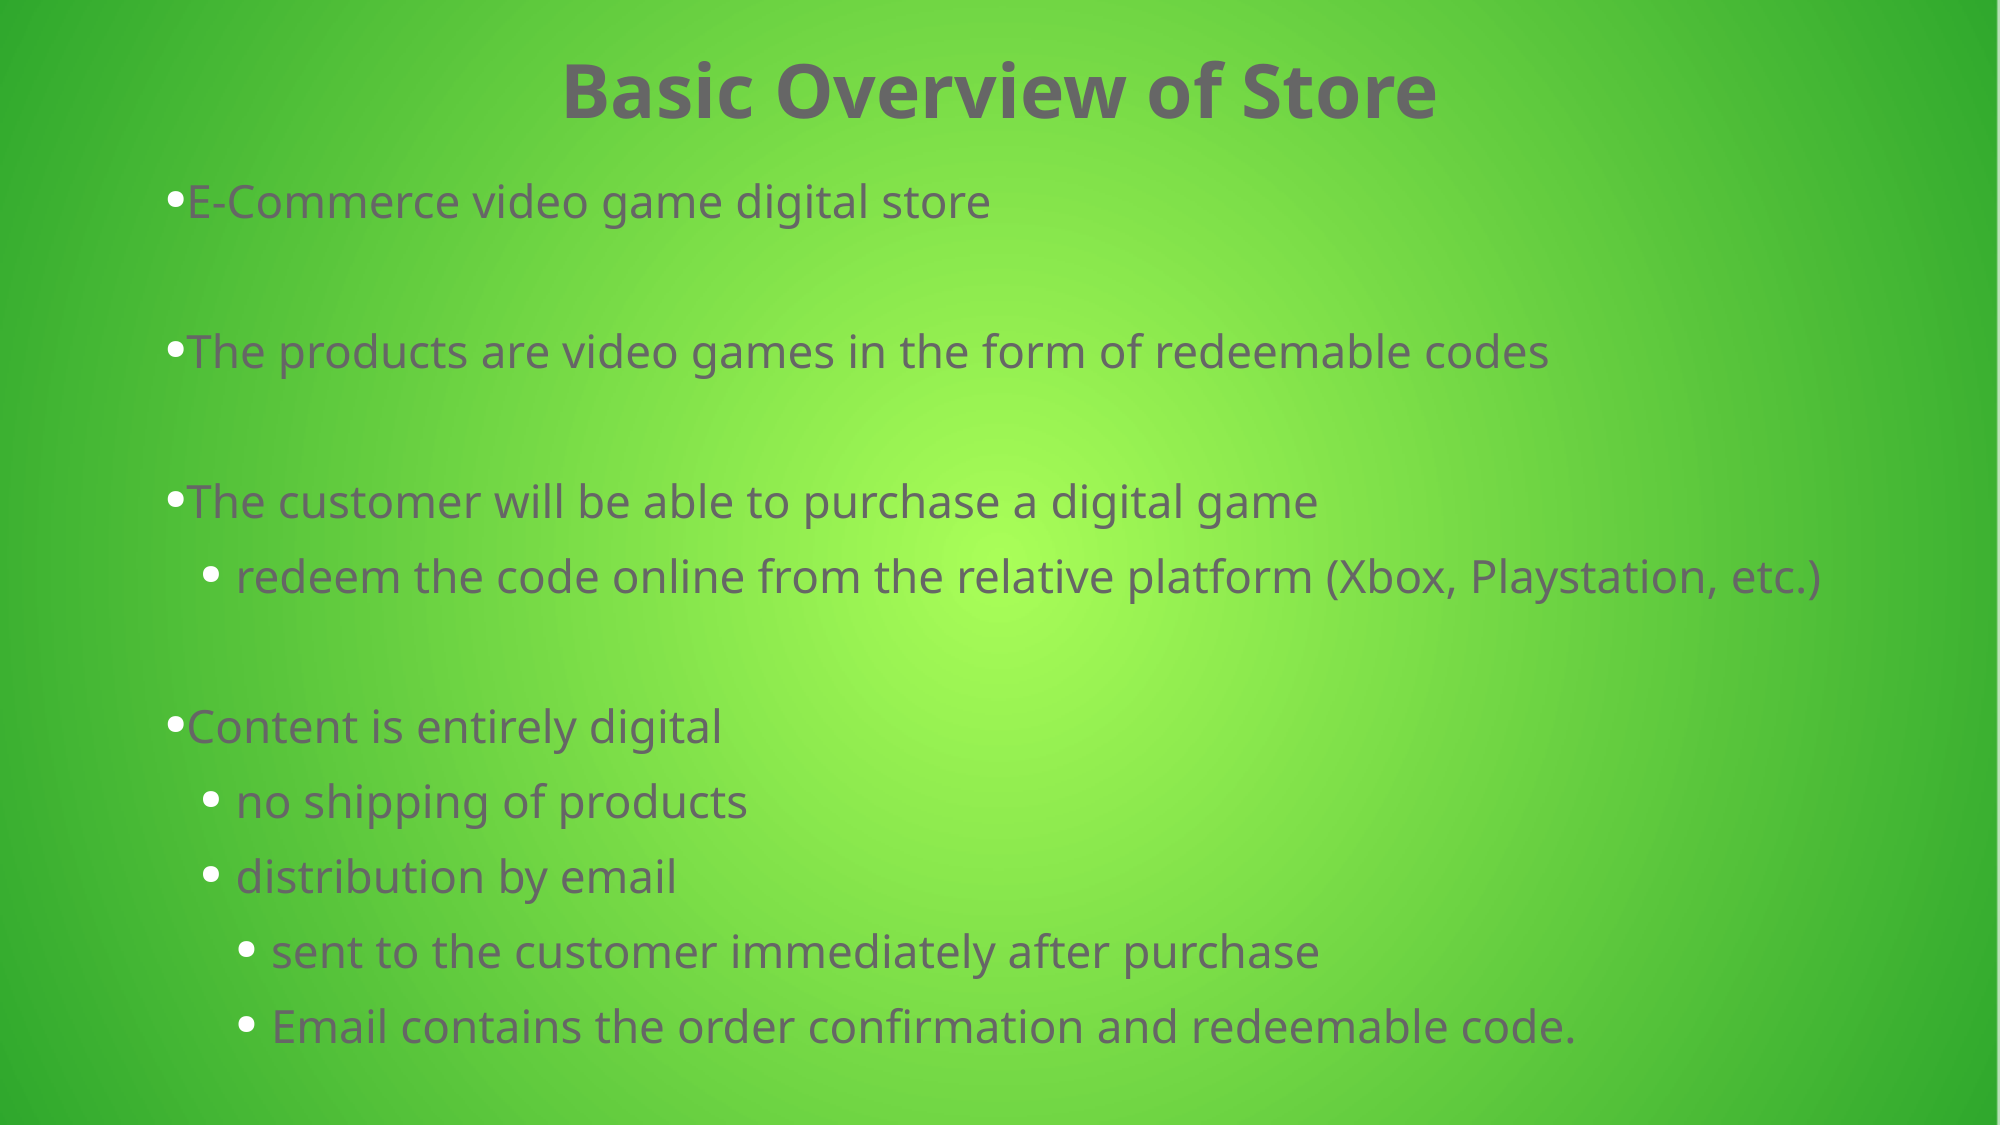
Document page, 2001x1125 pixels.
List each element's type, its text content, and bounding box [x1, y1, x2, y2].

text_box E-Commerce video game digital store The products are video games in the form of redeemable codes The customer will be able to purchase a digital game redeem the code online from the relative platform (Xbox, Playstation, etc.) Content is entirely digital no shipping of products distribution by email sent to the customer immediately after purchase Email contains the order confirmation and redeemable code. The codes are provided by multiple sellers who will receive royalty on each purchase [149, 149, 1988, 1020]
text_box Basic Overview of Store [187, 37, 1813, 149]
picture [0, 0, 2000, 1125]
